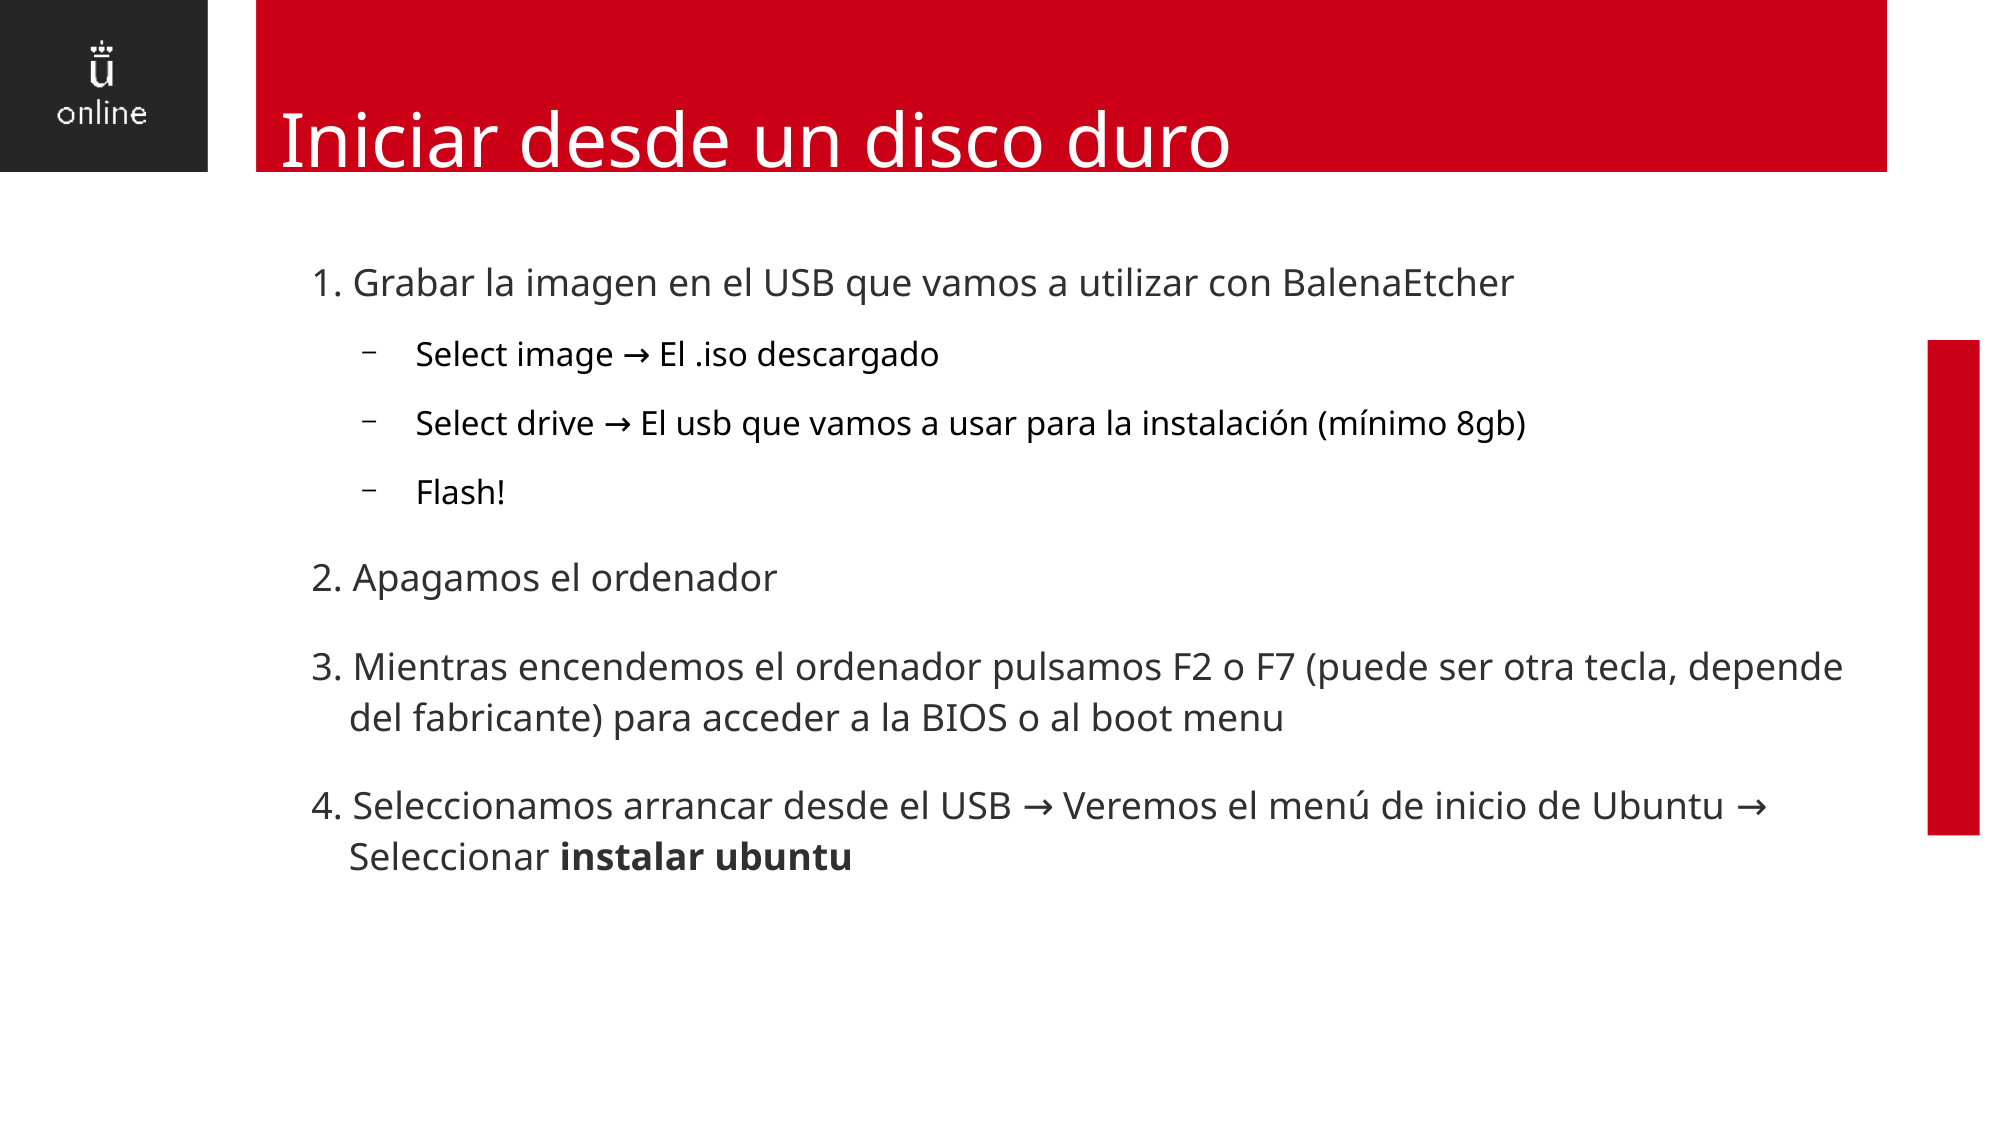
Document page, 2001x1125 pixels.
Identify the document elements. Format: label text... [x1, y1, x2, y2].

picture [40, 26, 164, 150]
list 1. Grabar la imagen en el USB que vamos a utilizar con BalenaEtcher Select image → El .iso descargado Select drive → El usb que vamos a usar para la instalación (mínimo 8gb) Flash! 2. Apagamos el ordenador 3. Mientras encendemos el ordenador pulsamos F2 o F7 (puede ser otra tecla, depende del fabricante) para acceder a la BIOS o al boot menu 4. Seleccionamos arrancar desde el USB → Veremos el menú de inicio de Ubuntu → Seleccionar instalar ubuntu [258, 248, 1890, 961]
text_box Iniciar desde un disco duro booteable [265, 79, 1565, 248]
